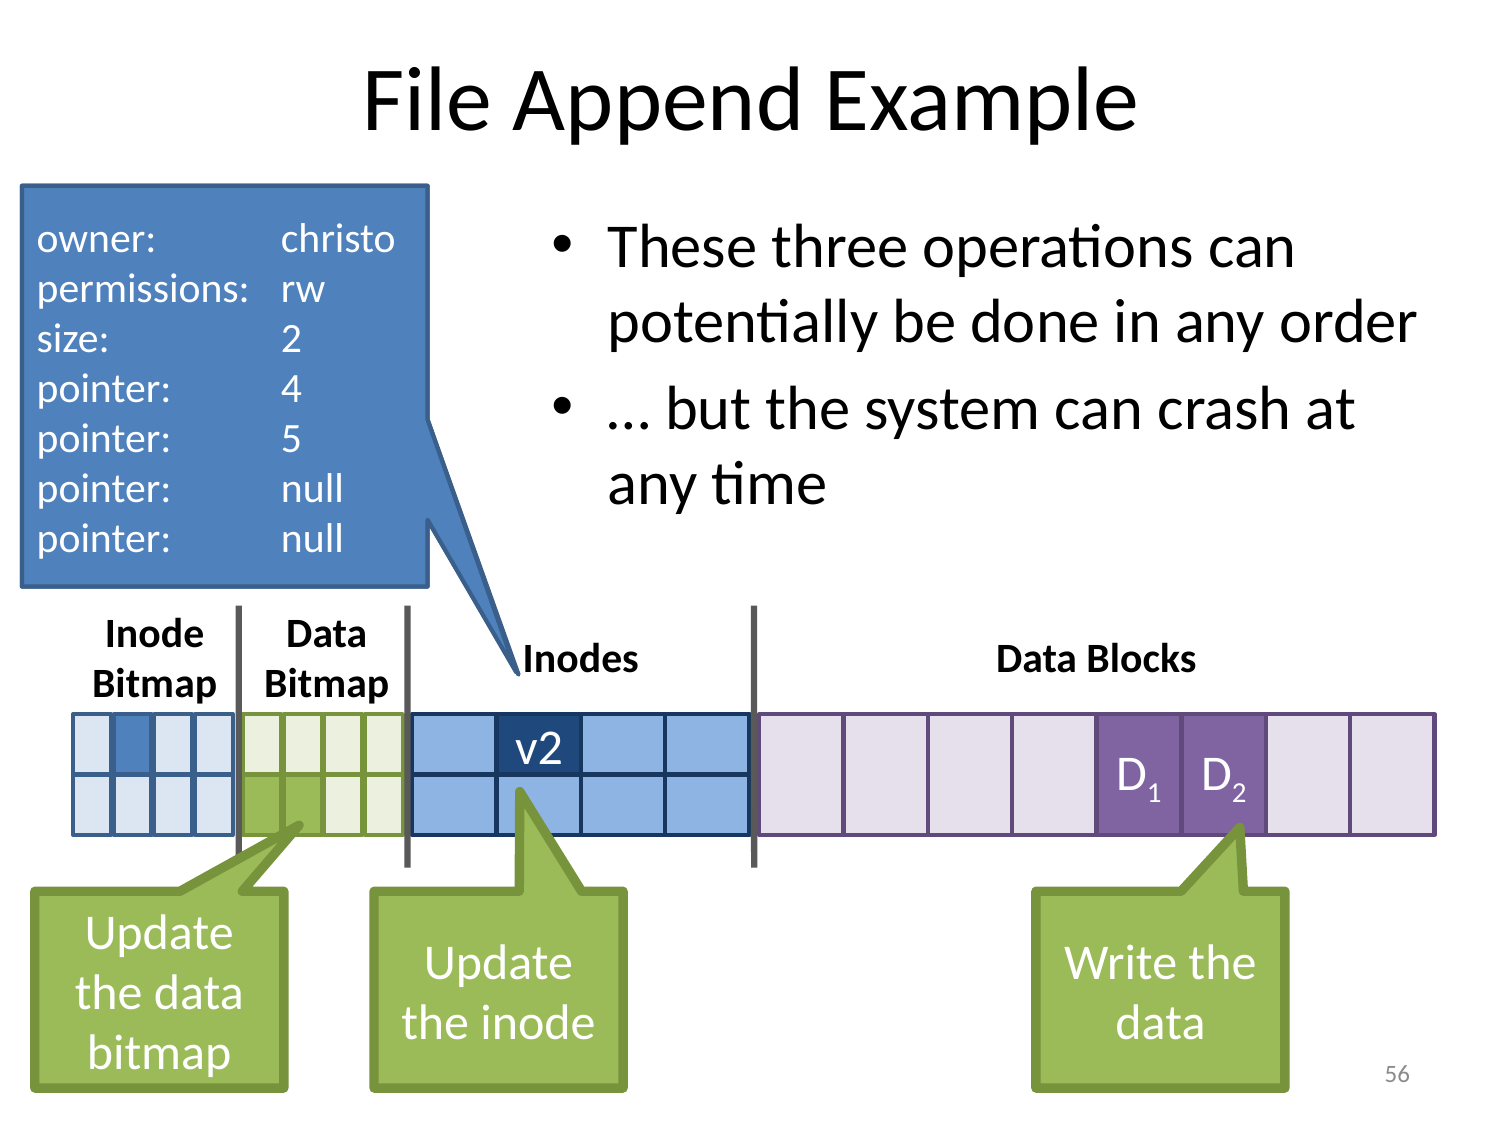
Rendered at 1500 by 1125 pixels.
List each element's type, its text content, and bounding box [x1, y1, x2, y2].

text_box [283, 714, 322, 835]
text_box [1266, 714, 1435, 835]
list These three operations can potentially be done in any order … but the system can crash at any time [536, 197, 1452, 575]
text_box [412, 714, 750, 835]
text_box Write the data [1035, 827, 1285, 1089]
text_box D2 [1181, 714, 1266, 835]
text_box Update the inode [374, 791, 624, 1089]
text_box Inodes [507, 623, 655, 689]
slide_number <number> [1074, 1042, 1425, 1103]
text_box D1 [1096, 714, 1181, 835]
text_box v2 [496, 714, 581, 775]
text_box Update the data bitmap [34, 825, 300, 1089]
text_box [154, 714, 193, 835]
text_box Data Blocks [981, 623, 1212, 689]
text_box Inode Bitmap [77, 597, 233, 713]
text_box [759, 714, 1096, 835]
text_box Data Bitmap [249, 597, 405, 713]
text_box owner: christo permissions: rw size: 2 pointer: 4 pointer: 5 pointer: null pointer: null [21, 185, 517, 673]
text_box [324, 714, 363, 835]
title File Append Example [76, 0, 1427, 188]
text_box [113, 714, 152, 835]
text_box [73, 714, 112, 835]
text_box [194, 714, 233, 835]
text_box [364, 714, 403, 835]
text_box [243, 714, 282, 835]
